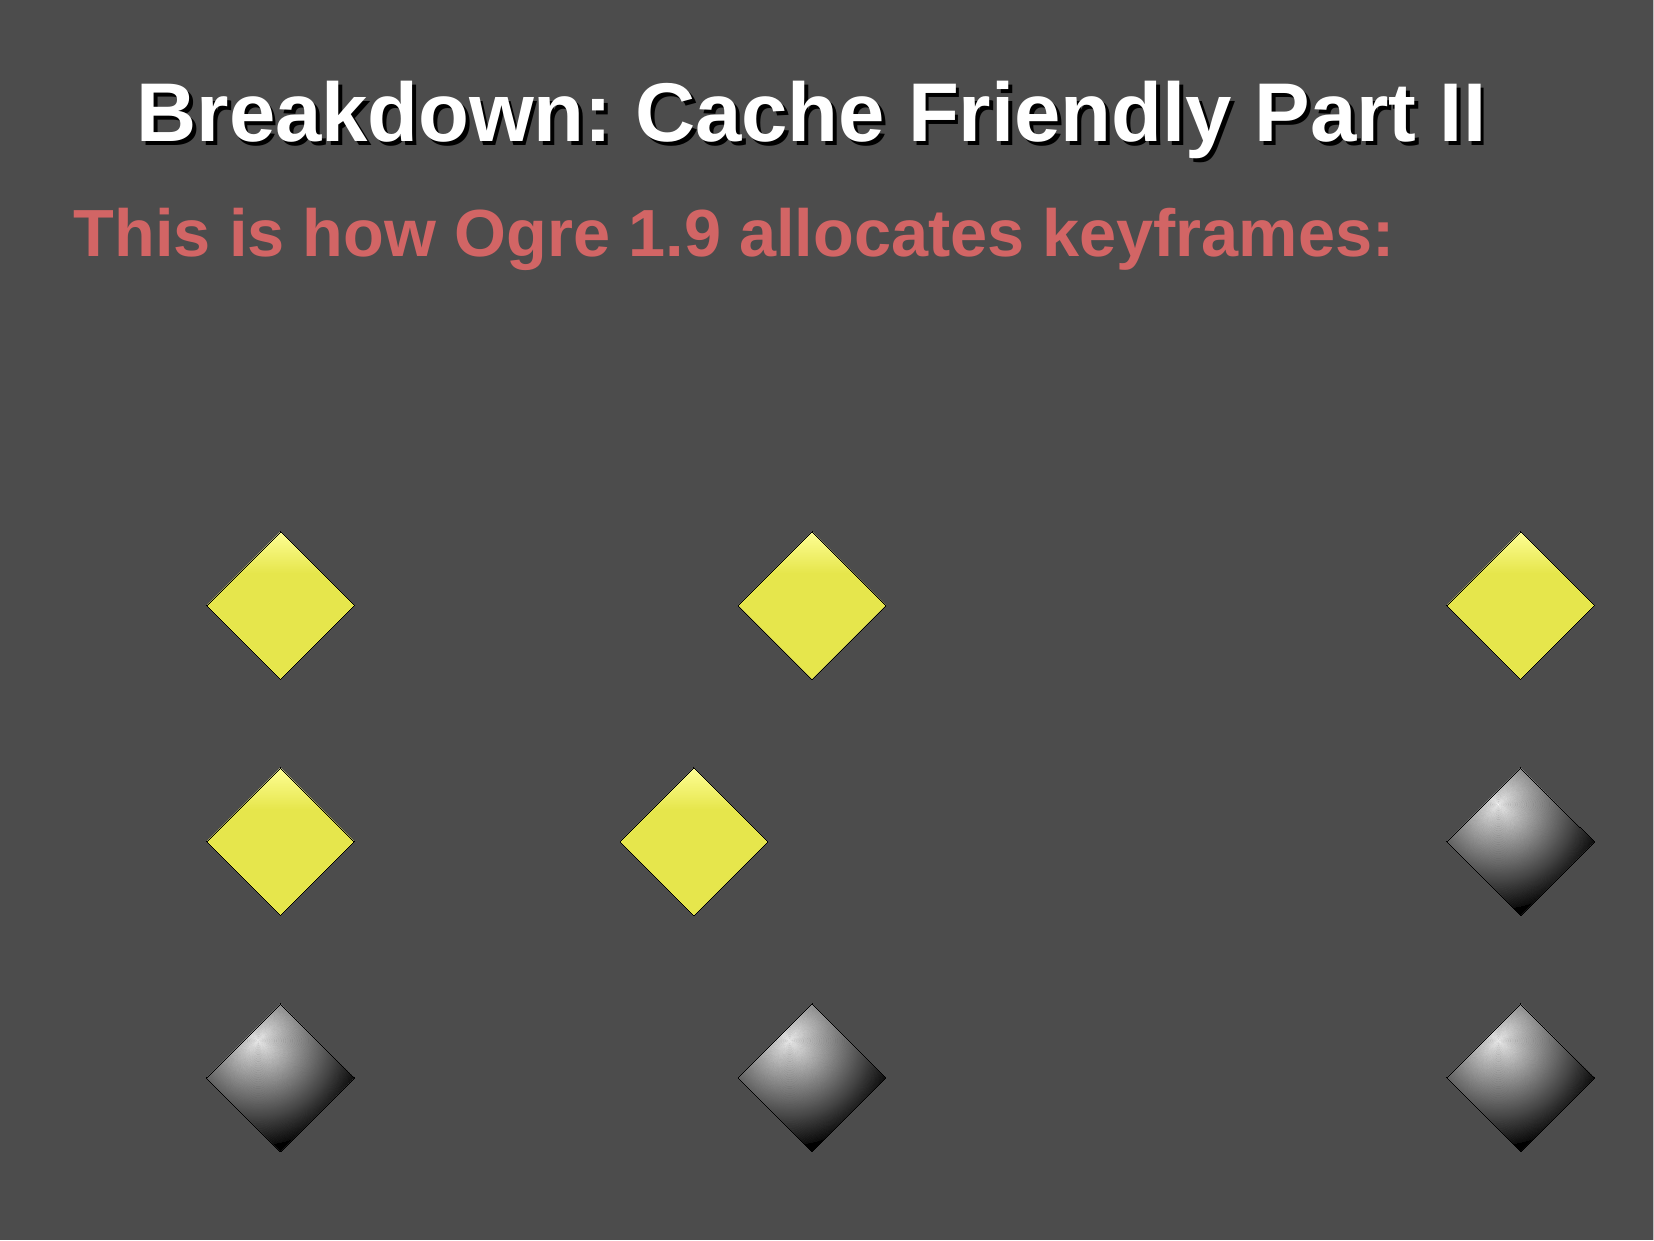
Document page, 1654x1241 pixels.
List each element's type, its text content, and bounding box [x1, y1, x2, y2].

text_box [1446, 767, 1595, 916]
text_box Breakdown: Cache Friendly Part II [88, 59, 1536, 168]
text_box [206, 1003, 355, 1152]
text_box [620, 767, 768, 916]
text_box [1446, 531, 1595, 680]
text_box This is how Ogre 1.9 allocates keyframes: [59, 188, 1565, 279]
text_box [738, 1003, 886, 1152]
text_box [206, 531, 355, 680]
text_box [1446, 1003, 1595, 1152]
text_box [738, 531, 886, 680]
text_box [206, 767, 355, 916]
